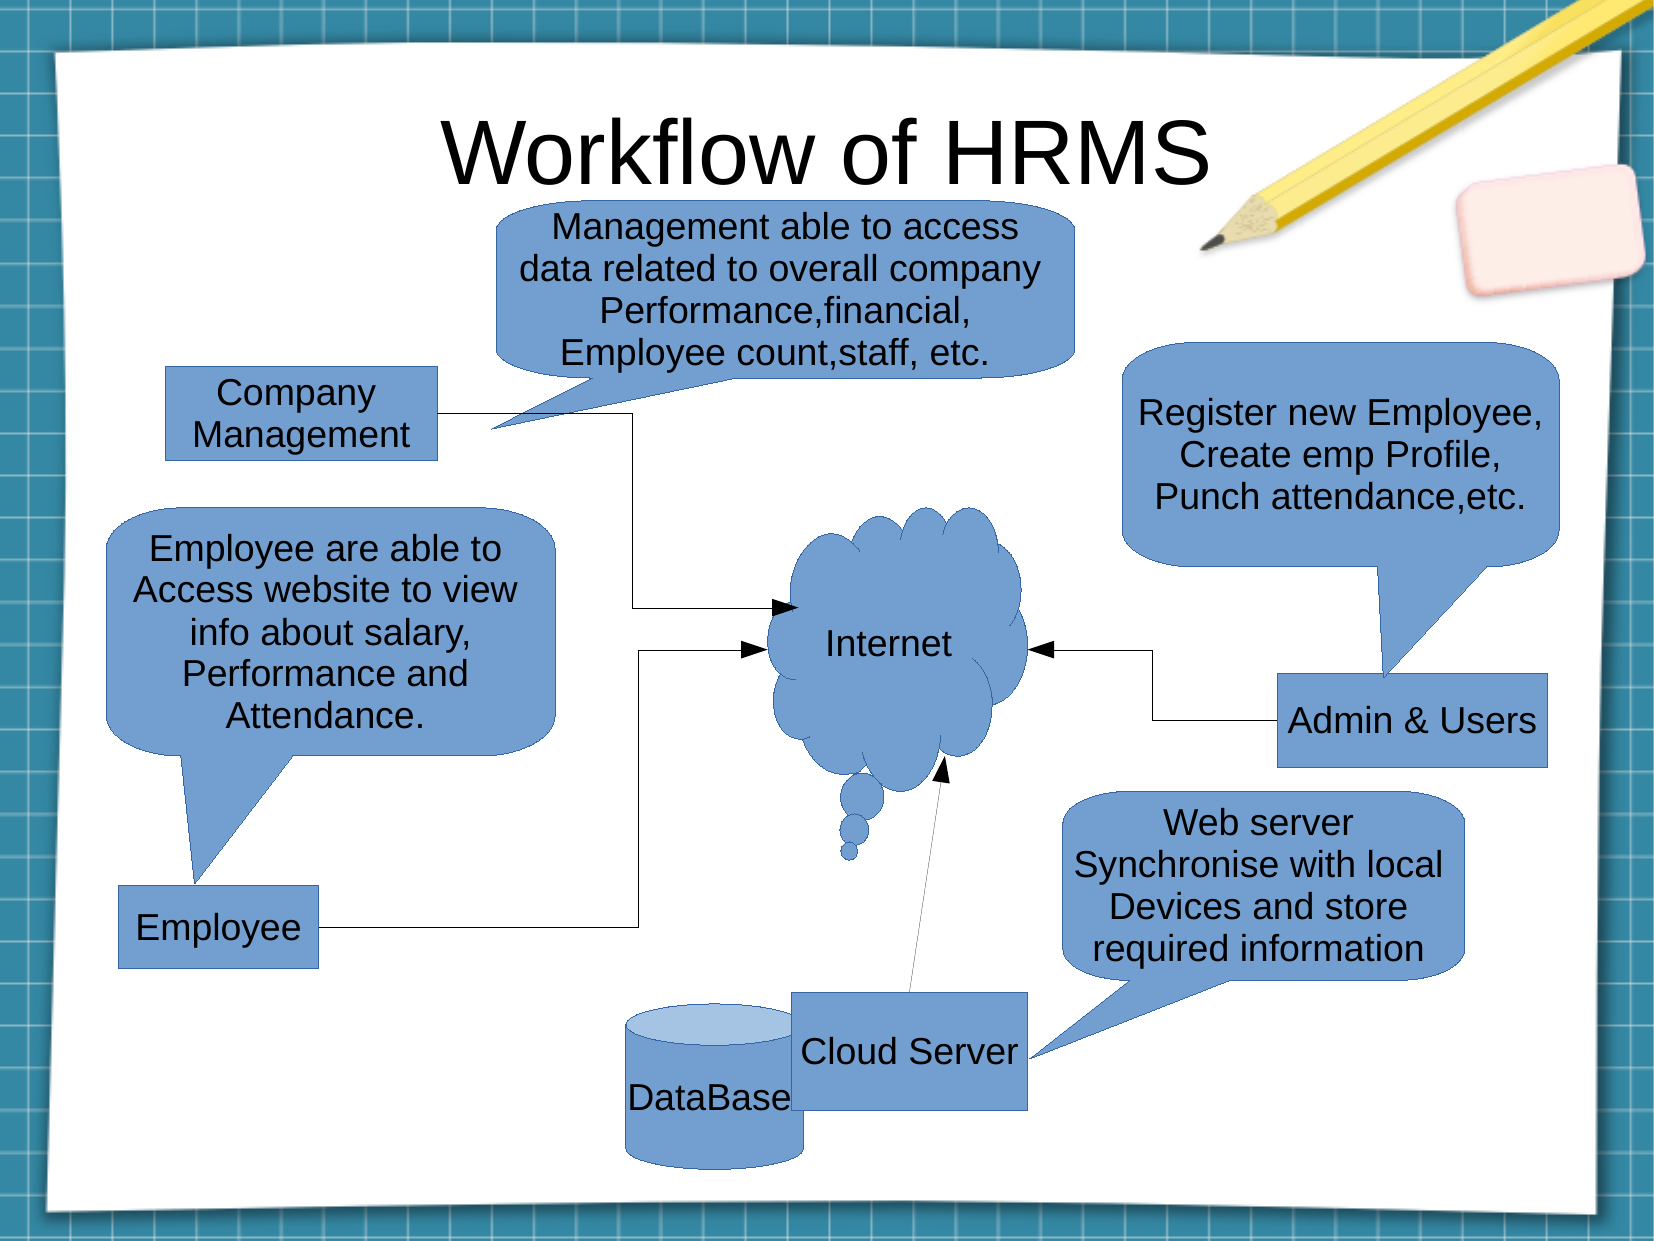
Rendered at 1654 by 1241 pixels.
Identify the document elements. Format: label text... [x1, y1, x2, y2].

picture [0, 0, 1654, 1241]
text_box Web server Synchronise with local Devices and store required information [1029, 791, 1465, 1059]
text_box Register new Employee, Create emp Profile, Punch attendance,etc. [1122, 342, 1560, 678]
title Workflow of HRMS [82, 49, 1571, 257]
text_box Employee [118, 885, 319, 969]
text_box Internet [767, 507, 1028, 861]
text_box Admin & Users [1277, 673, 1548, 768]
text_box Company Management [165, 366, 438, 461]
text_box Cloud Server [791, 992, 1028, 1111]
text_box Management able to access data related to overall company Performance,financial, Employee count,staff, etc. [496, 200, 1075, 413]
text_box Employee are able to Access website to view info about salary, Performance and Attendance. [106, 507, 556, 884]
text_box DataBase [625, 1025, 804, 1170]
